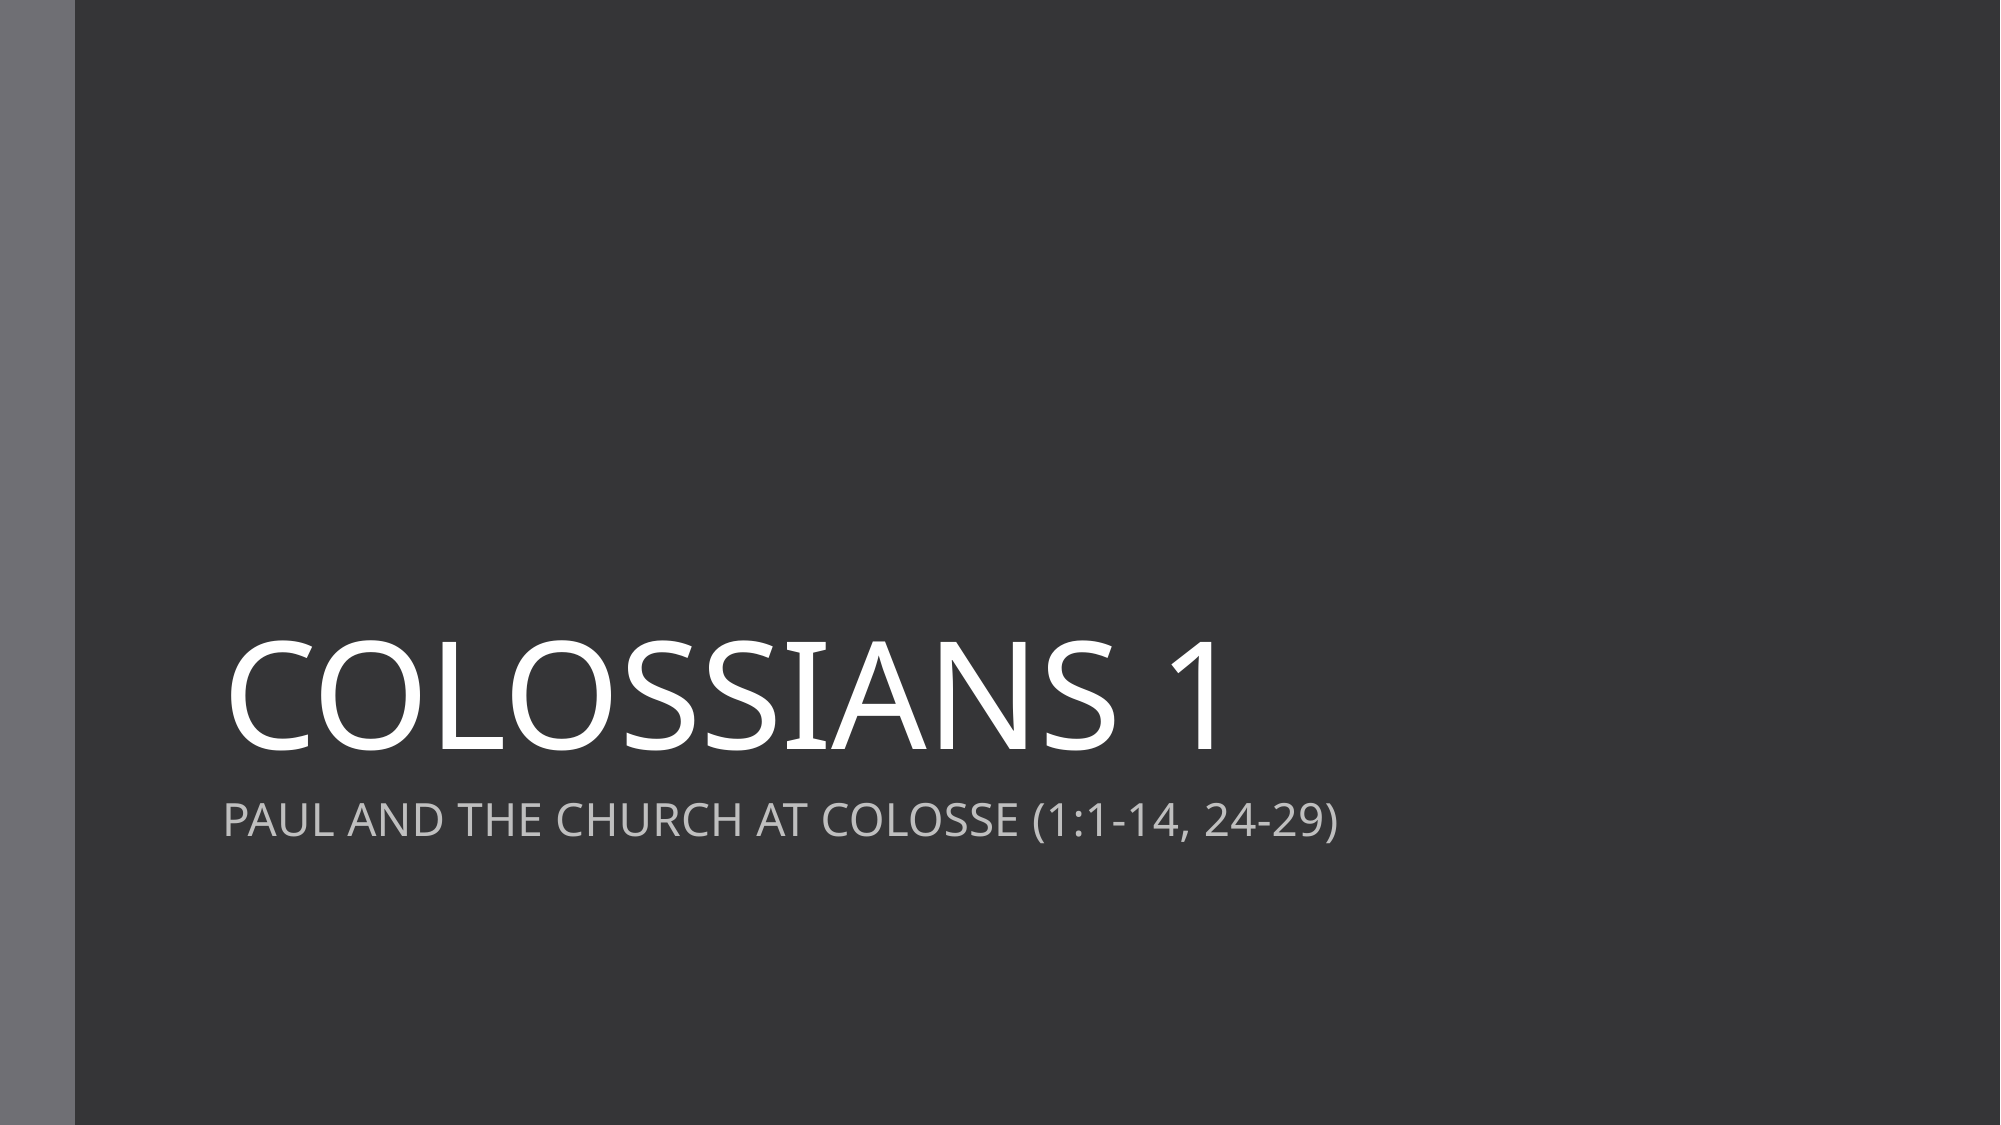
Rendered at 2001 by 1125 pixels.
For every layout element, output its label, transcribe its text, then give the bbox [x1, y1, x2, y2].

subtitle PAUL AND THE CHURCH AT COLOSSE (1:1-14, 24-29) [206, 787, 1752, 1066]
title COLOSSIANS 1 [206, 124, 1752, 787]
